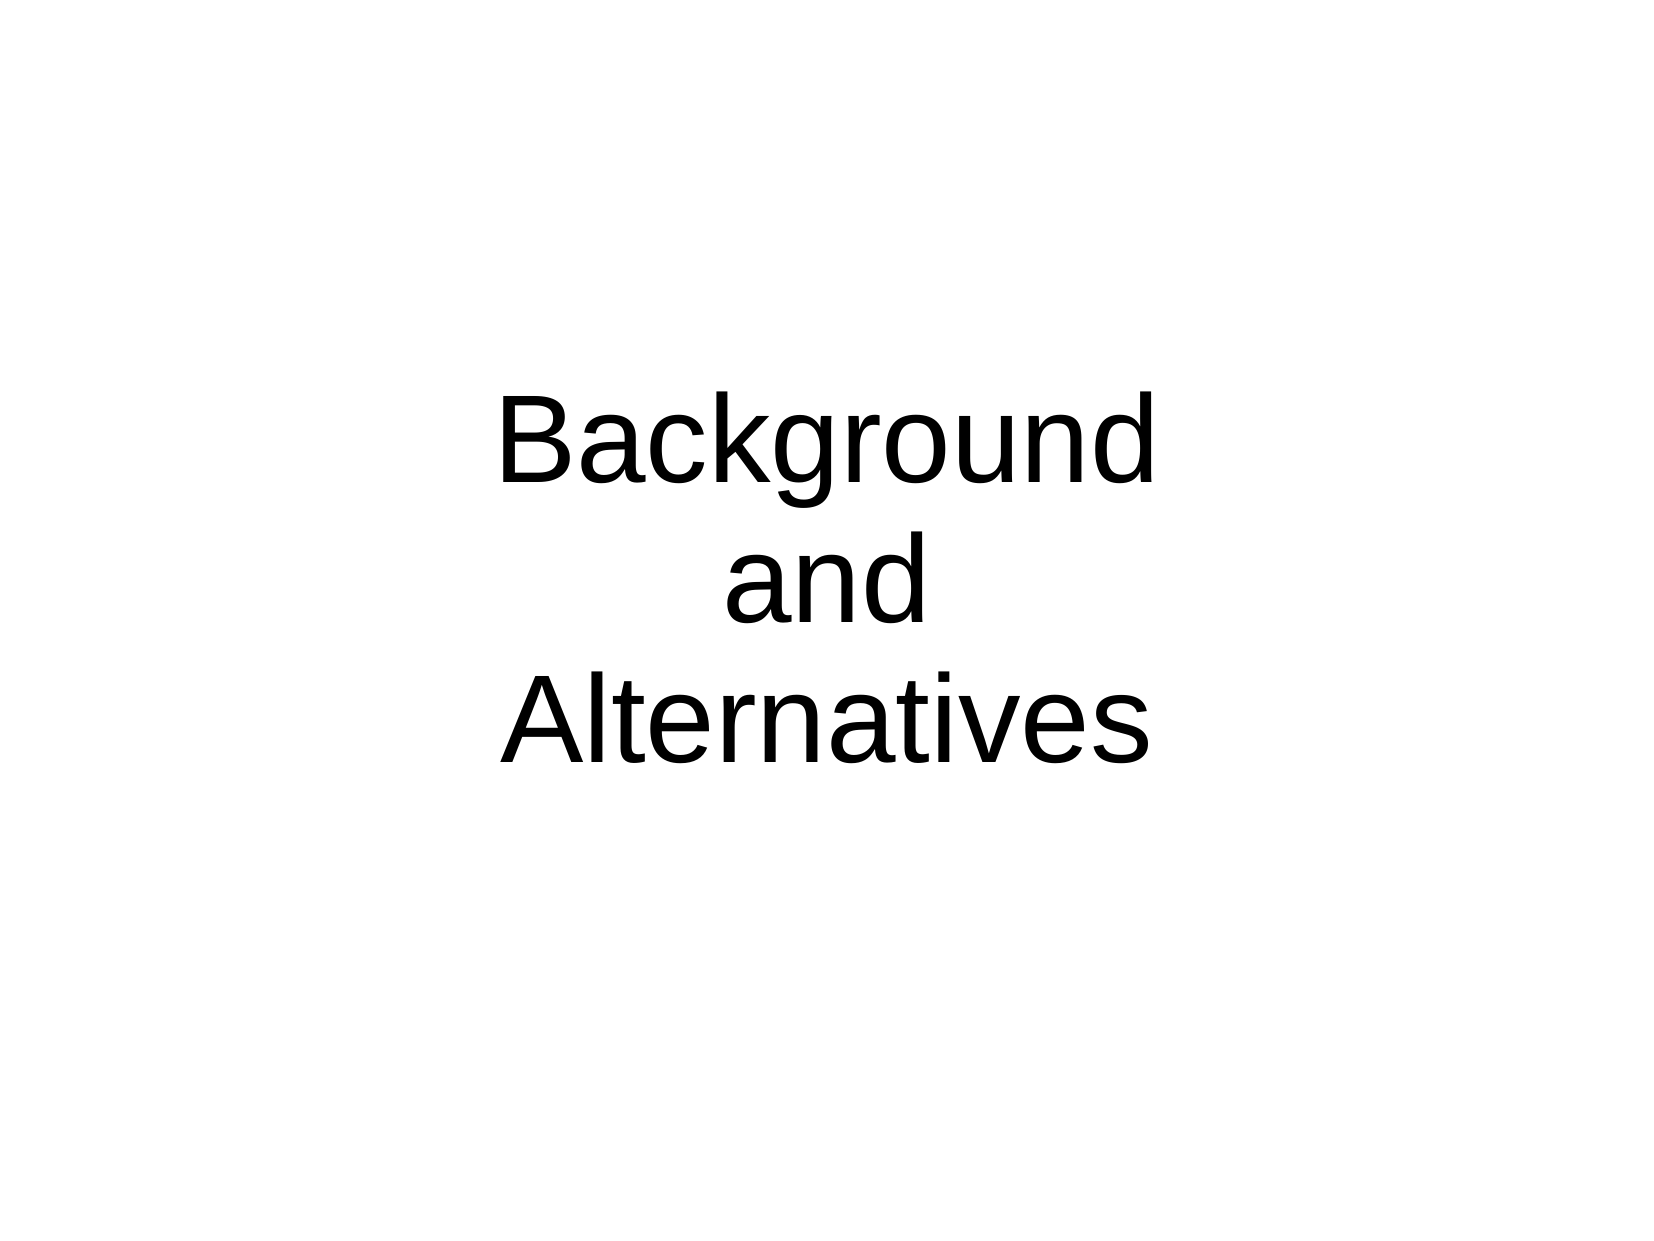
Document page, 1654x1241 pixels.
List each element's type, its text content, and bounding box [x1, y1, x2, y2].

subtitle Background and Alternatives [82, 56, 1571, 1102]
